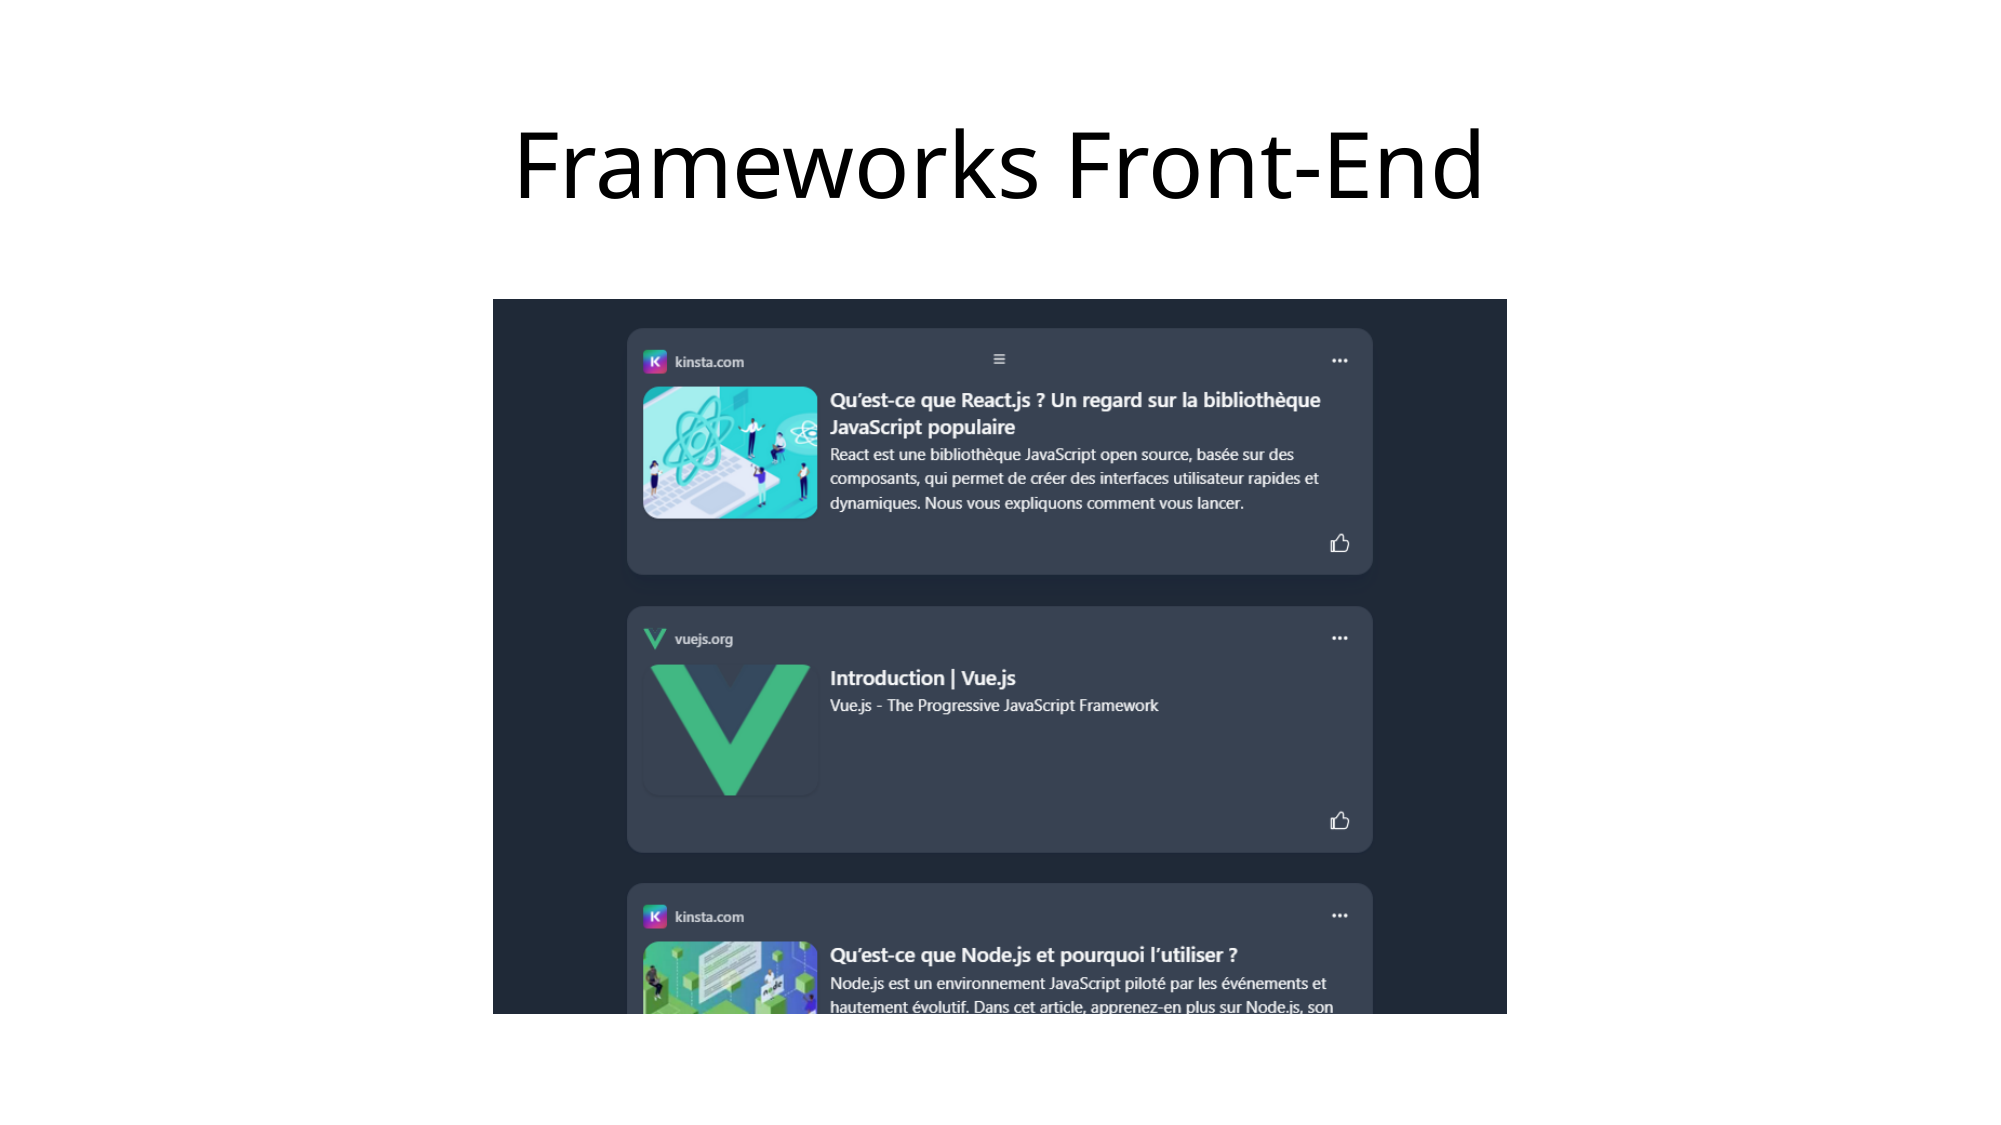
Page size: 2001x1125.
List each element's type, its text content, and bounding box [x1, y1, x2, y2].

picture [493, 299, 1507, 1014]
title Frameworks Front-End [137, 59, 1863, 278]
